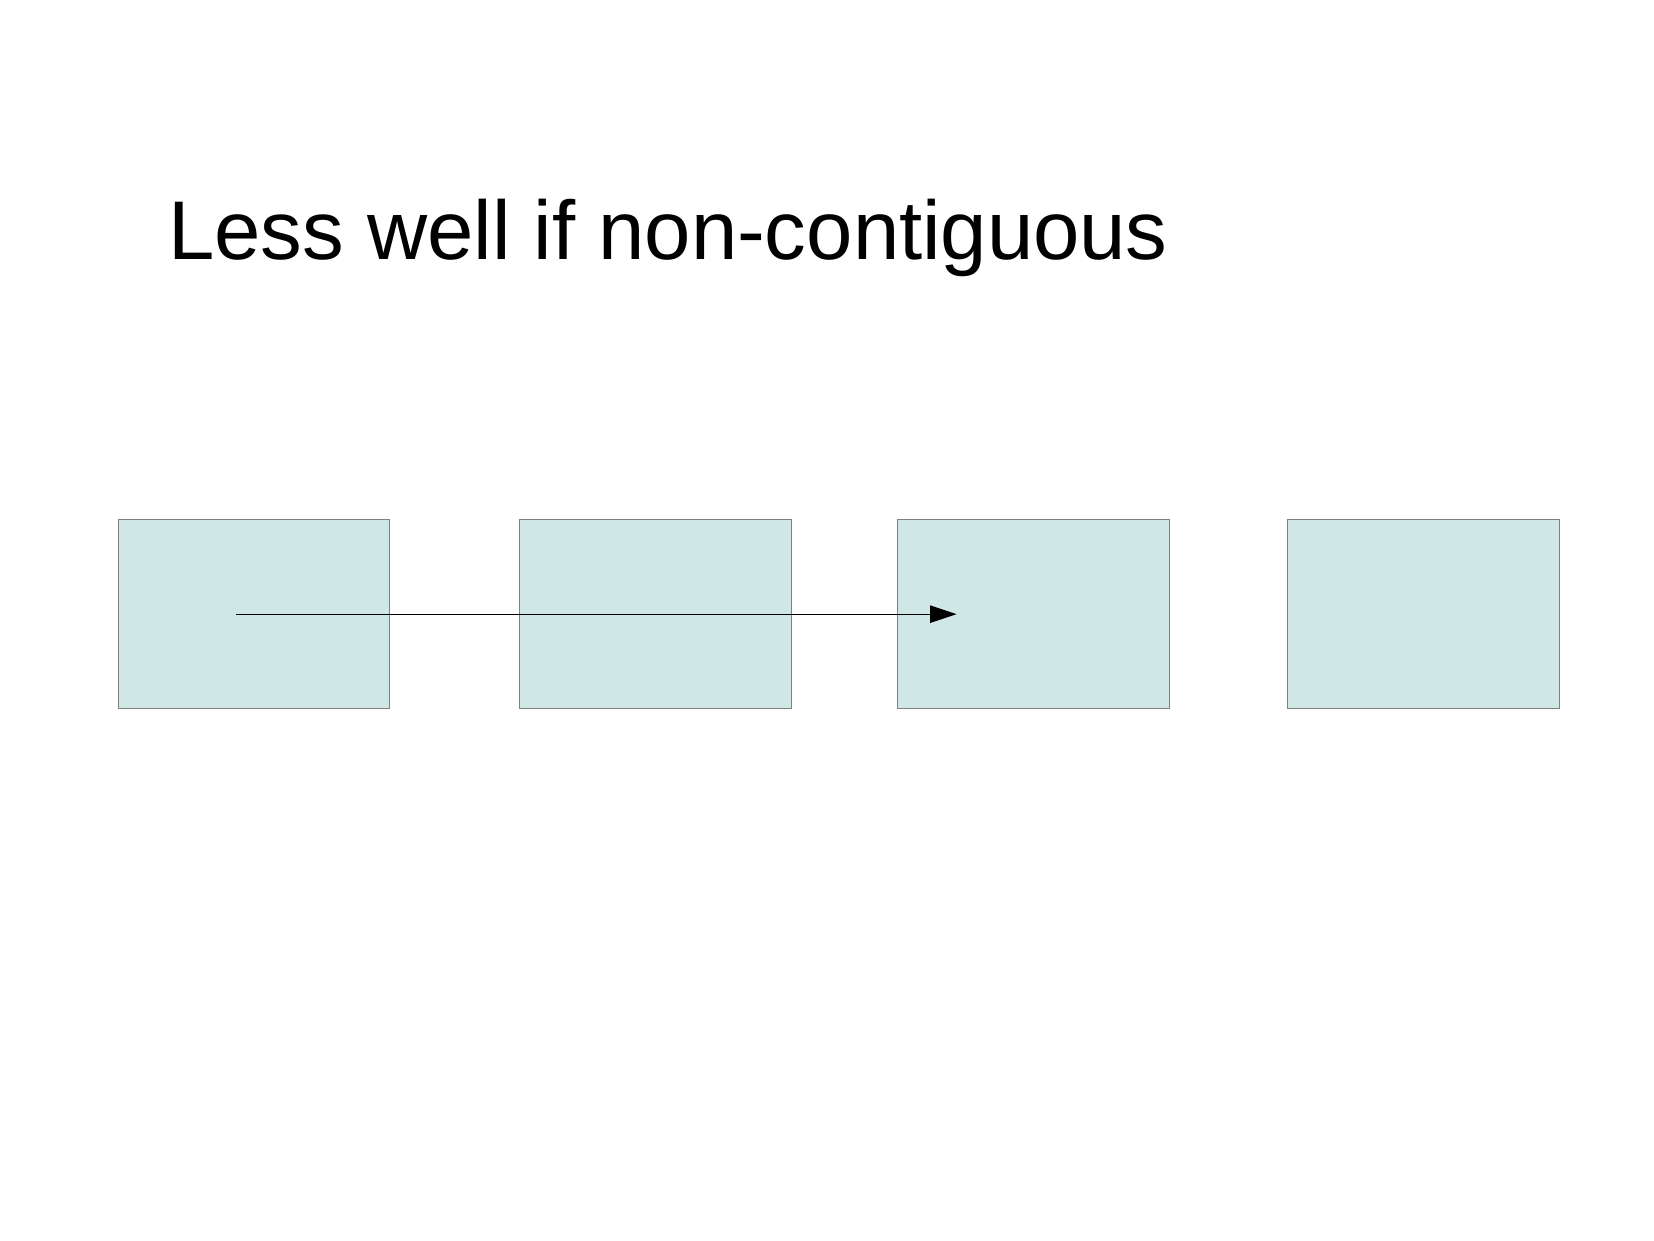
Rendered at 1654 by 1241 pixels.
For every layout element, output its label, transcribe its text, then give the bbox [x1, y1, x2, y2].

text_box [519, 519, 792, 614]
text_box [118, 519, 390, 709]
text_box [897, 519, 1170, 709]
text_box [519, 615, 792, 709]
text_box Less well if non-contiguous [153, 177, 1489, 286]
text_box [1287, 519, 1560, 709]
